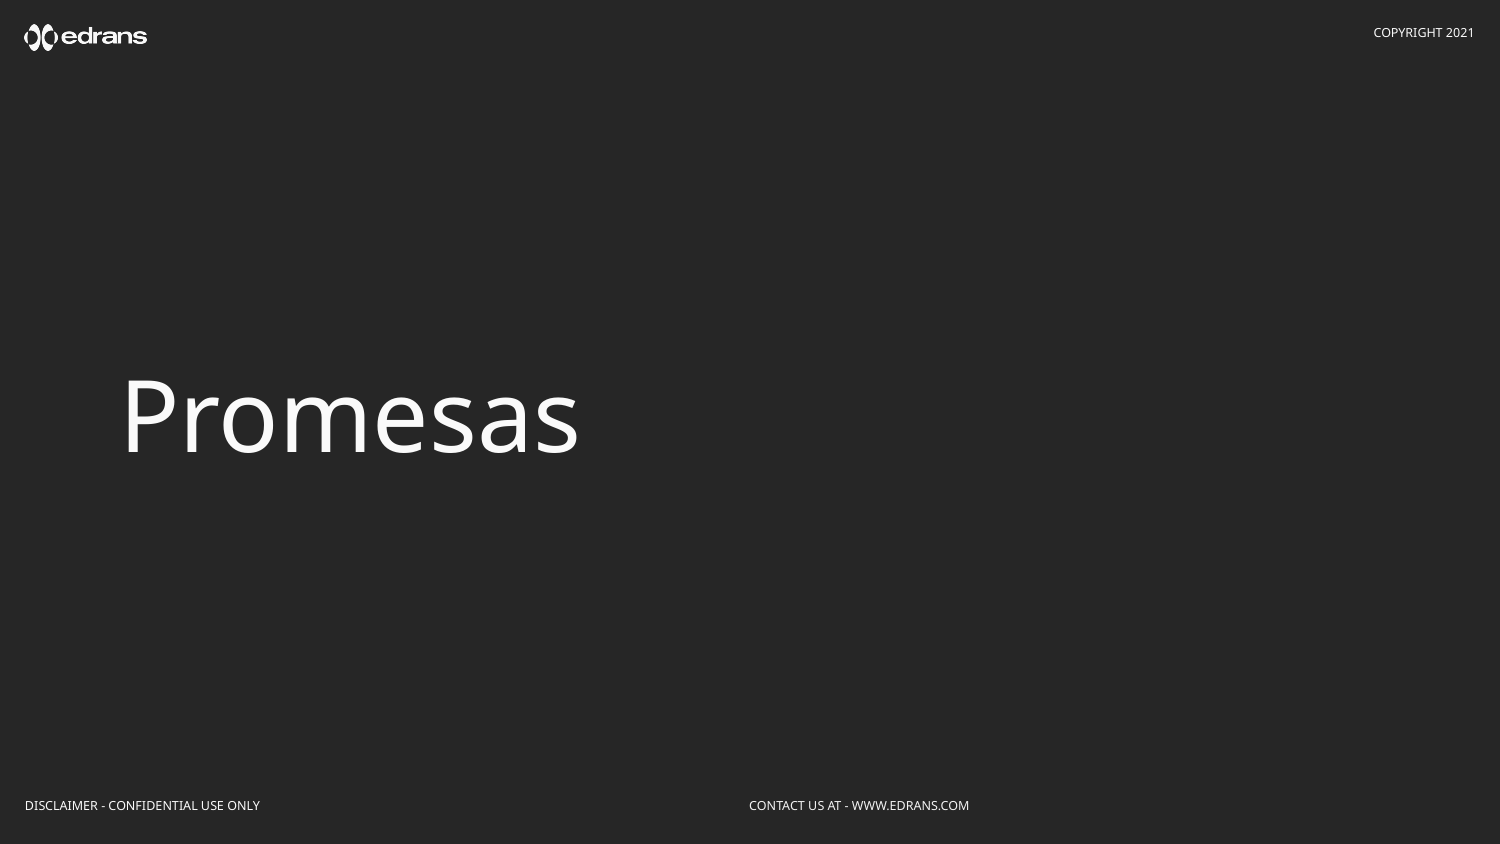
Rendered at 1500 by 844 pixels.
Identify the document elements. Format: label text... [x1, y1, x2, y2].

title Promesas [119, 206, 1377, 619]
picture [24, 24, 147, 51]
